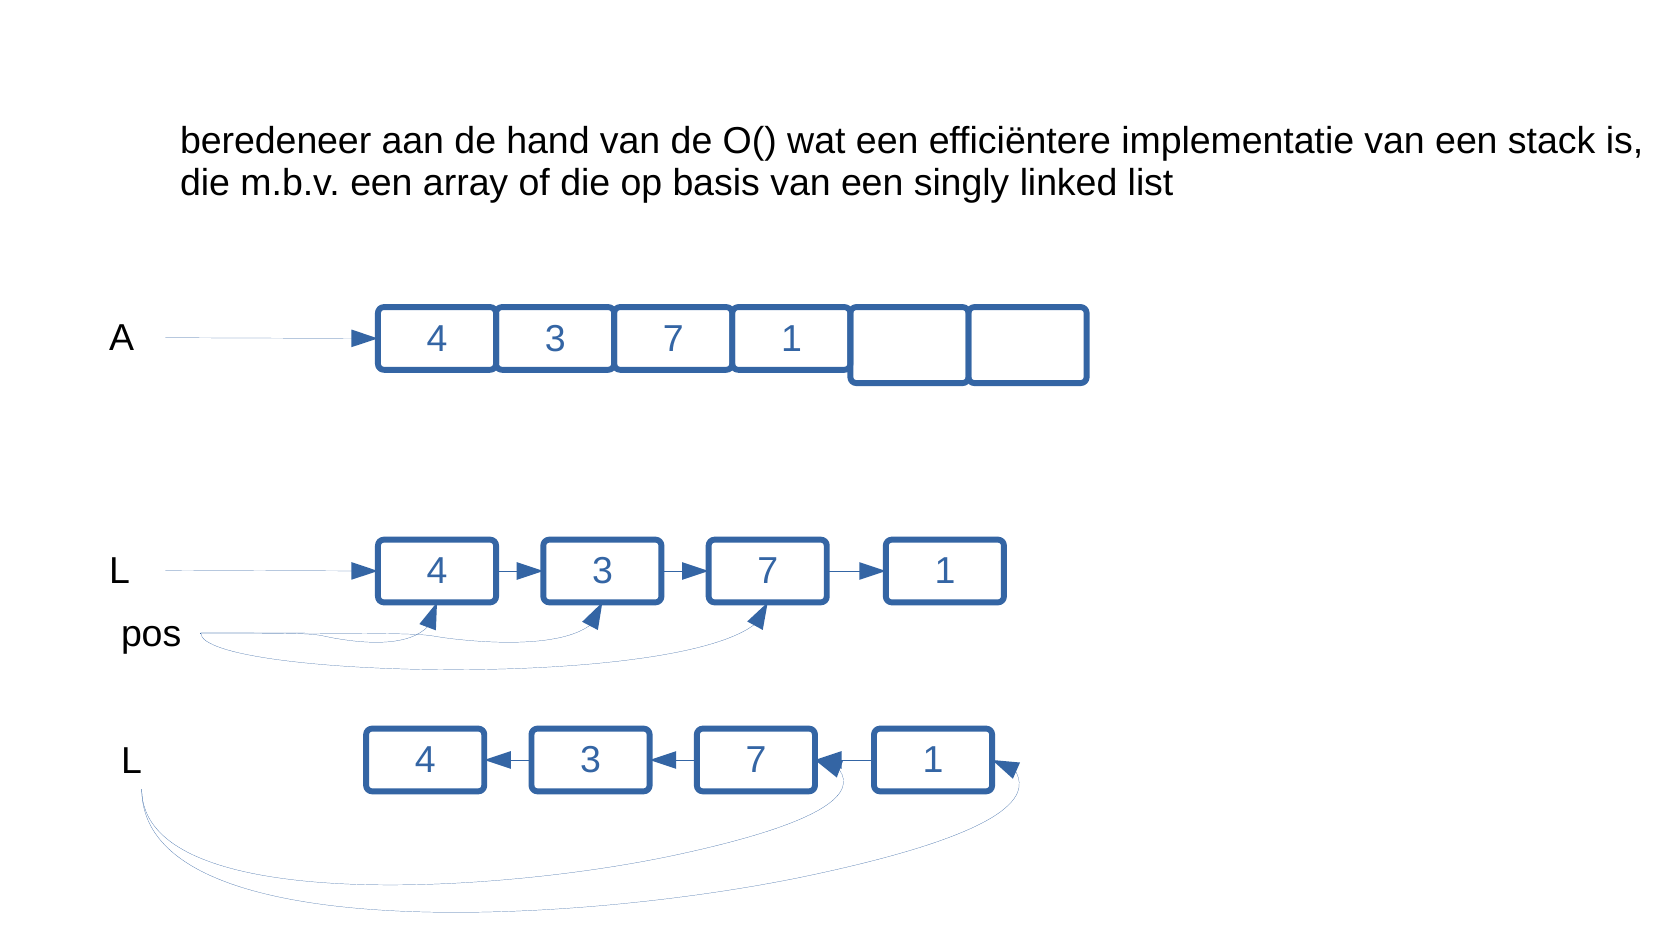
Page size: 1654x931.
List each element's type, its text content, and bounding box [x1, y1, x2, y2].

text_box 7 [614, 307, 733, 370]
text_box L [94, 541, 166, 599]
text_box 3 [498, 307, 612, 370]
text_box 1 [874, 728, 993, 792]
text_box [968, 307, 1087, 384]
text_box 4 [377, 307, 497, 370]
text_box 7 [696, 728, 815, 792]
text_box 3 [543, 539, 662, 603]
text_box 4 [366, 728, 485, 792]
text_box 1 [885, 539, 1004, 603]
text_box [850, 307, 967, 384]
text_box 3 [531, 728, 650, 792]
text_box 7 [708, 539, 827, 603]
text_box beredeneer aan de hand van de O() wat een efficiëntere implementatie van een stack is, die m.b.v. een array of die op basis van een singly linked list [165, 112, 1654, 254]
text_box L [106, 732, 178, 790]
text_box 1 [734, 307, 849, 370]
text_box A [94, 309, 166, 367]
text_box pos [106, 604, 201, 662]
text_box 4 [377, 539, 497, 603]
